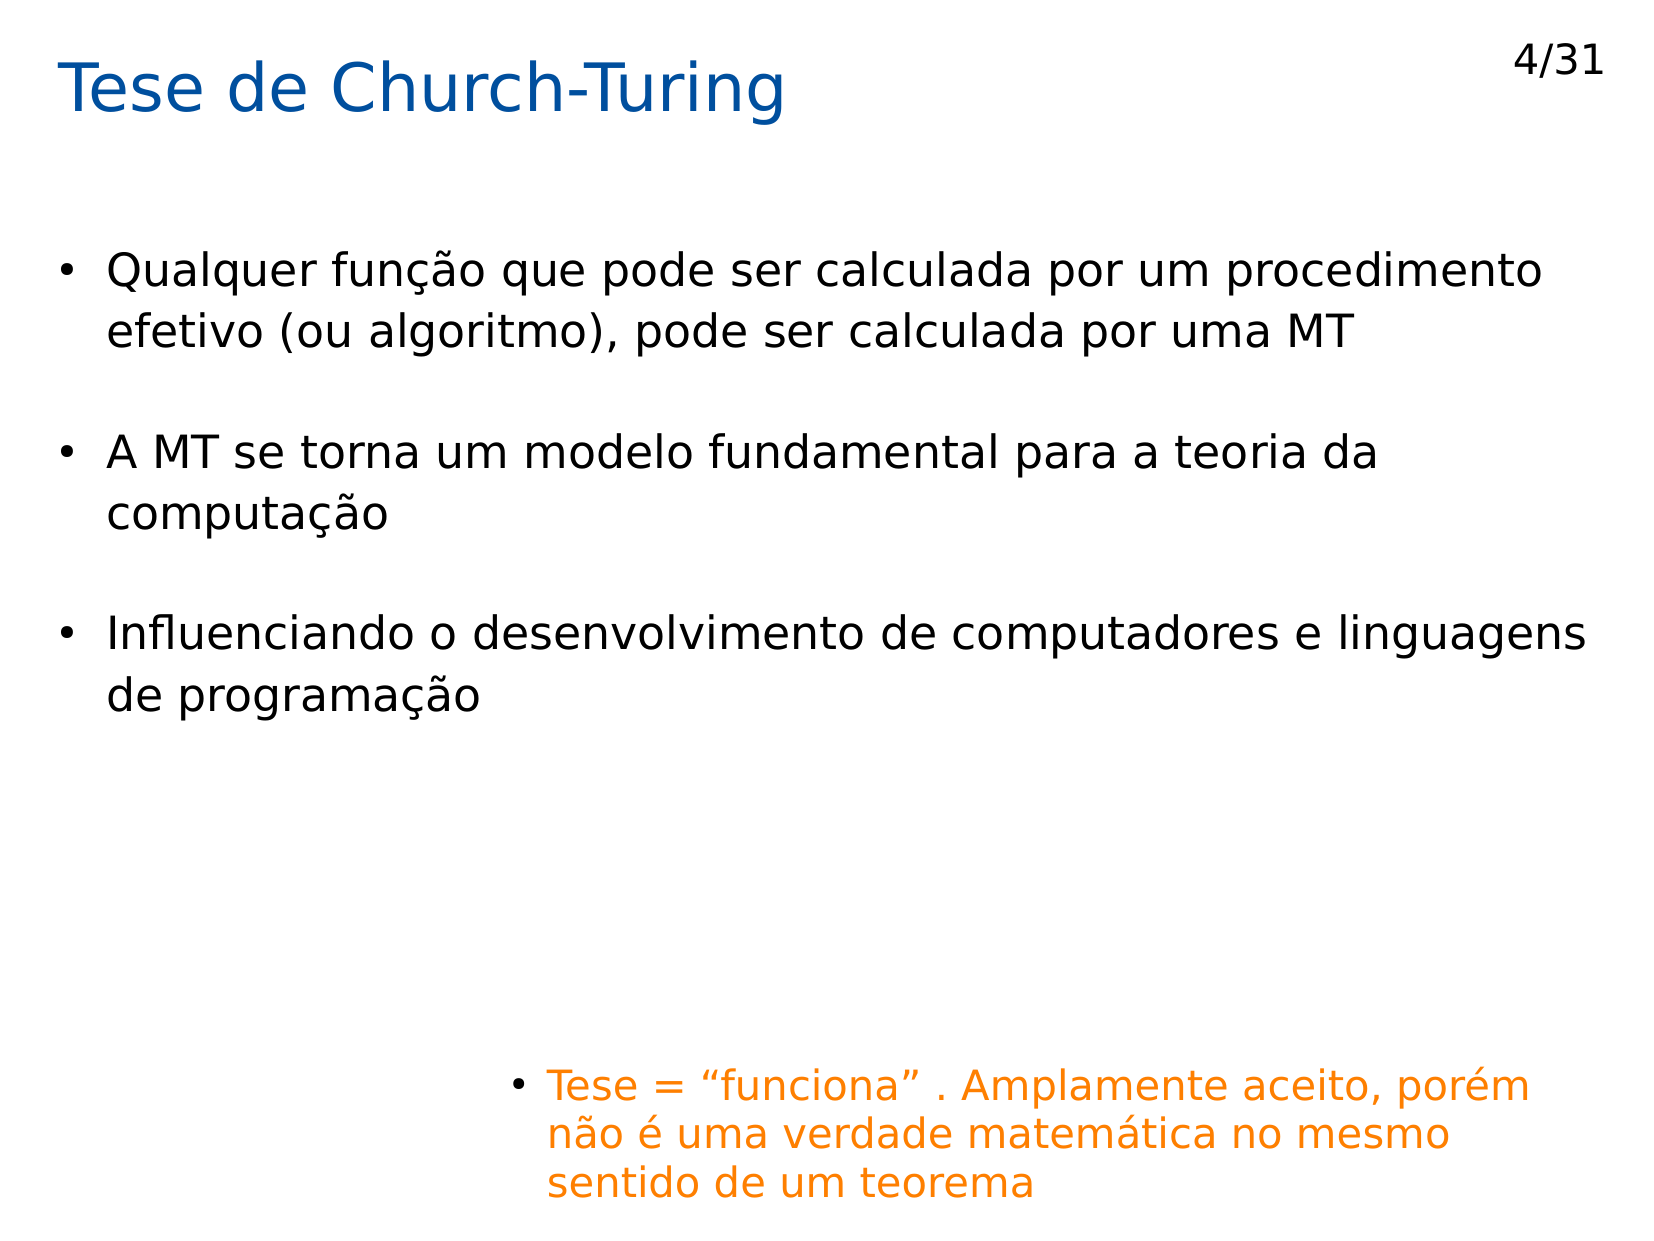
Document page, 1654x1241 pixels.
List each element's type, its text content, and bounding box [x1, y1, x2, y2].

list Qualquer função que pode ser calculada por um procedimento efetivo (ou algoritmo), pode ser calculada por uma MT A MT se torna um modelo fundamental para a teoria da computação Influenciando o desenvolvimento de computadores e linguagens de programação [59, 236, 1595, 1211]
text_box Tese = “funciona” . Amplamente aceito, porém não é uma verdade matemática no mesmo sentido de um teorema [496, 1053, 1595, 1215]
title Tese de Church-Turing [59, 29, 1625, 148]
